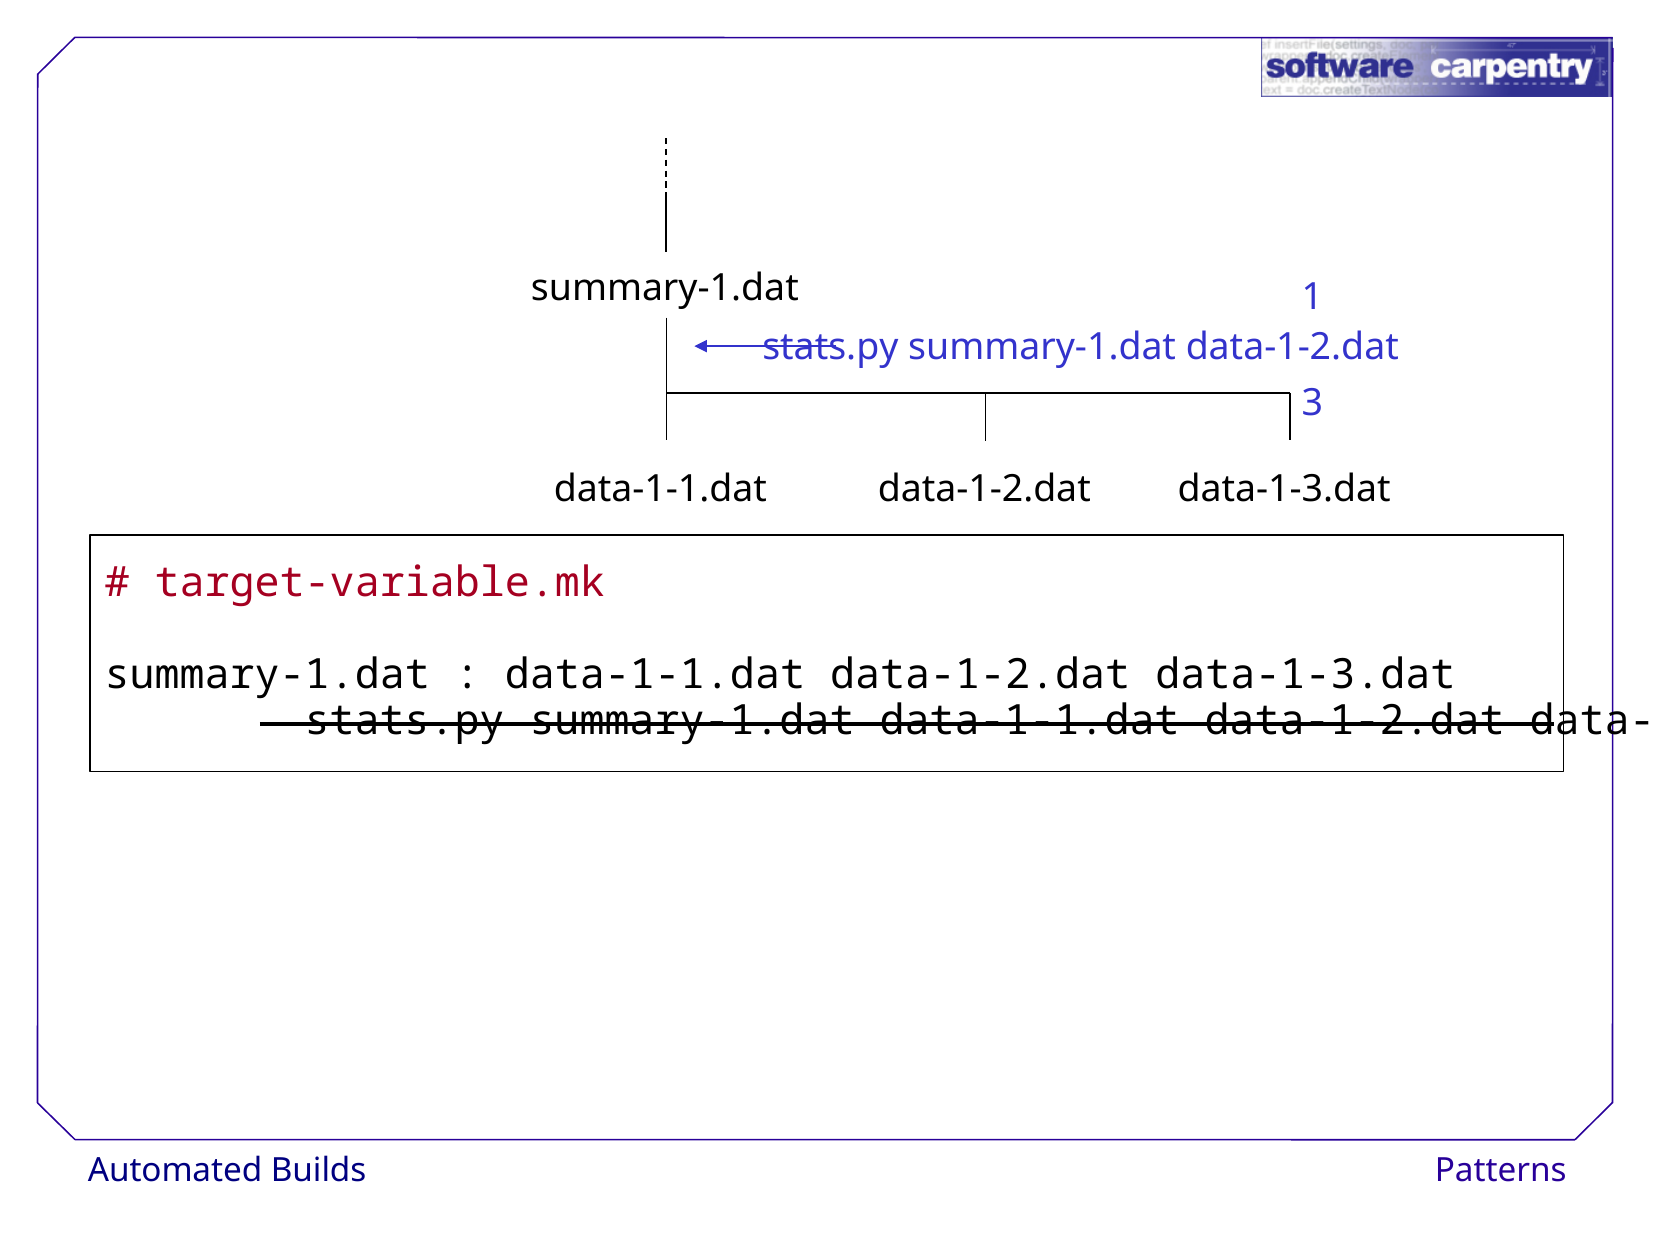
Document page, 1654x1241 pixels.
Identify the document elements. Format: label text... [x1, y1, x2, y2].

text_box 3 [1286, 348, 1489, 432]
text_box data-1-1.dat [464, 433, 788, 517]
text_box data-1-3.dat [1181, 433, 1481, 517]
text_box summary-1.dat [441, 232, 889, 316]
text_box data-1-2.dat [788, 433, 1181, 517]
picture [1261, 39, 1613, 97]
text_box stats.py summary-1.dat data-1-2.dat [747, 291, 1565, 375]
text_box # target-variable.mk summary-1.dat : data-1-1.dat data-1-2.dat data-1-3.dat stats.py summary-1.dat data-1-1.dat data-1-2.dat data-1-3.dat [89, 534, 1564, 772]
text_box 1 [1286, 241, 1489, 325]
